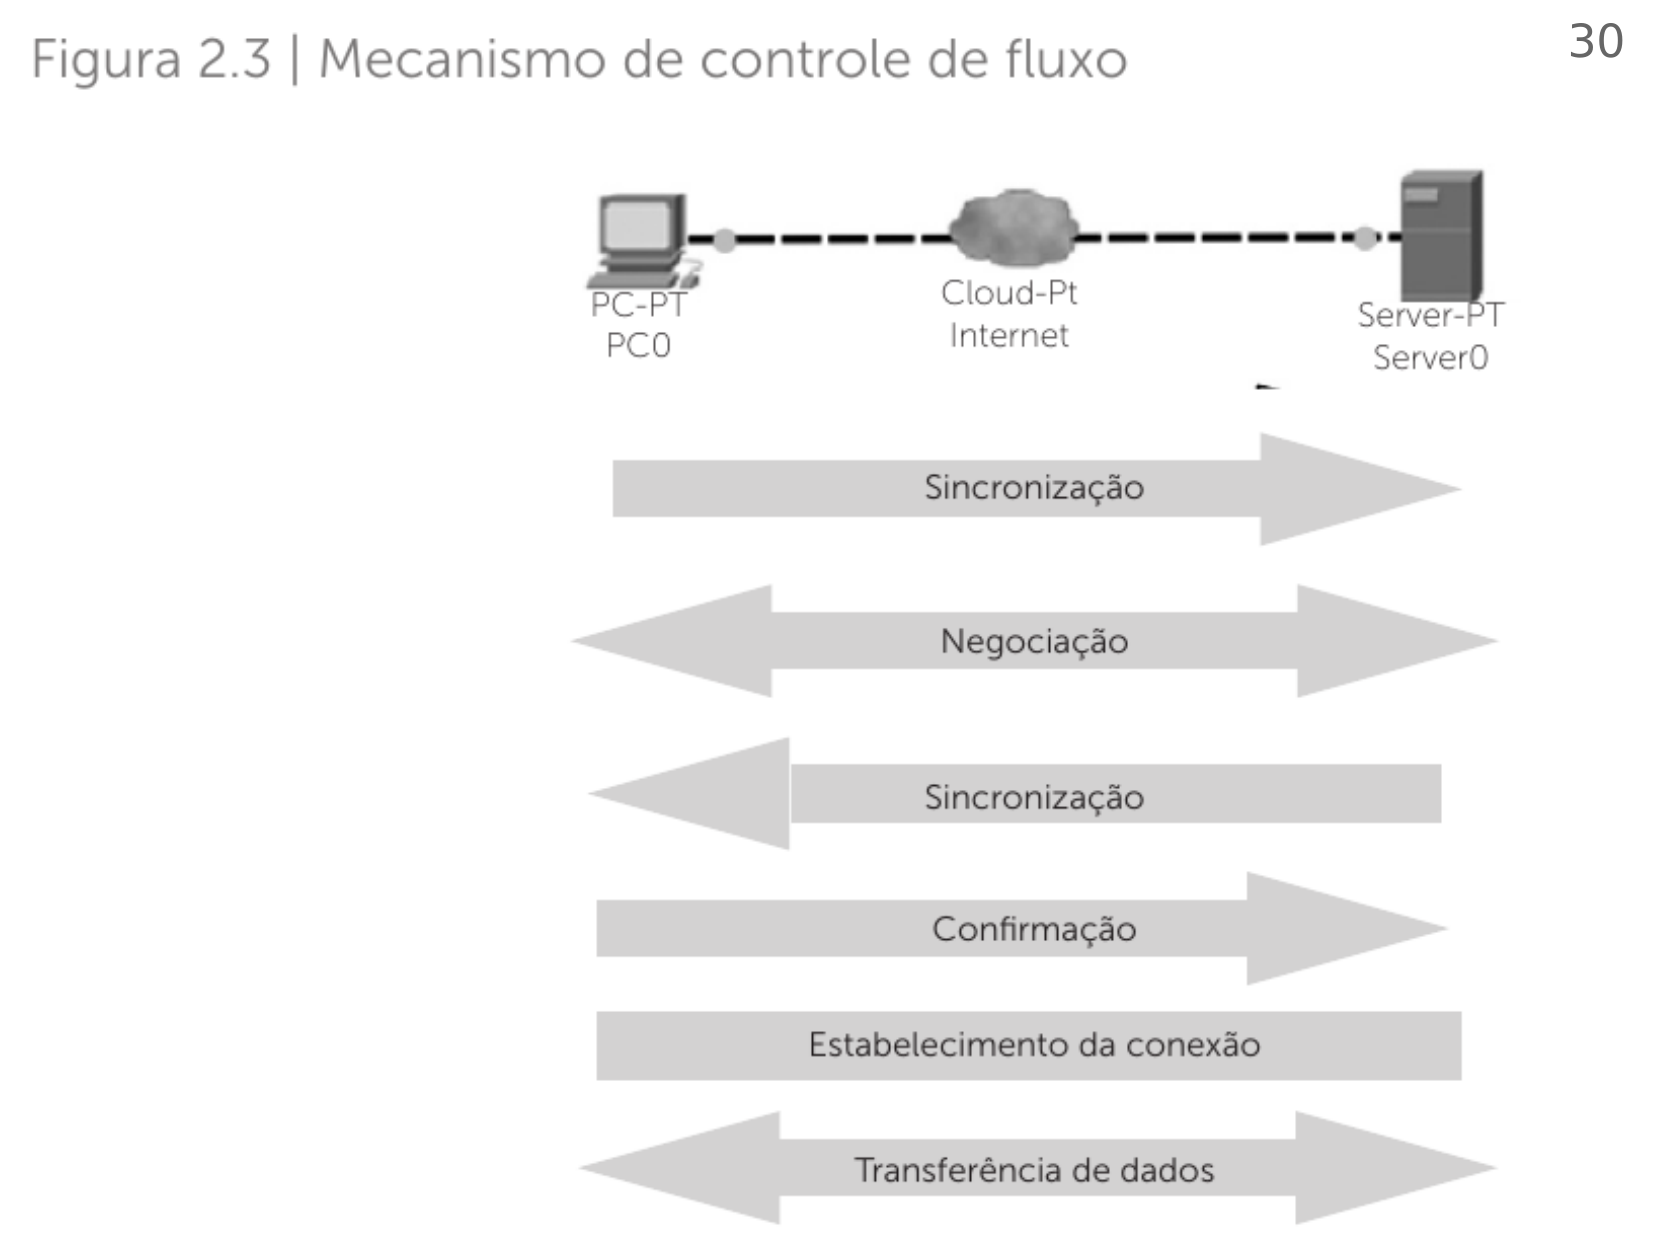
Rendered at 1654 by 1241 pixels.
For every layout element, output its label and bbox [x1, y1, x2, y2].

picture [26, 29, 1521, 1241]
